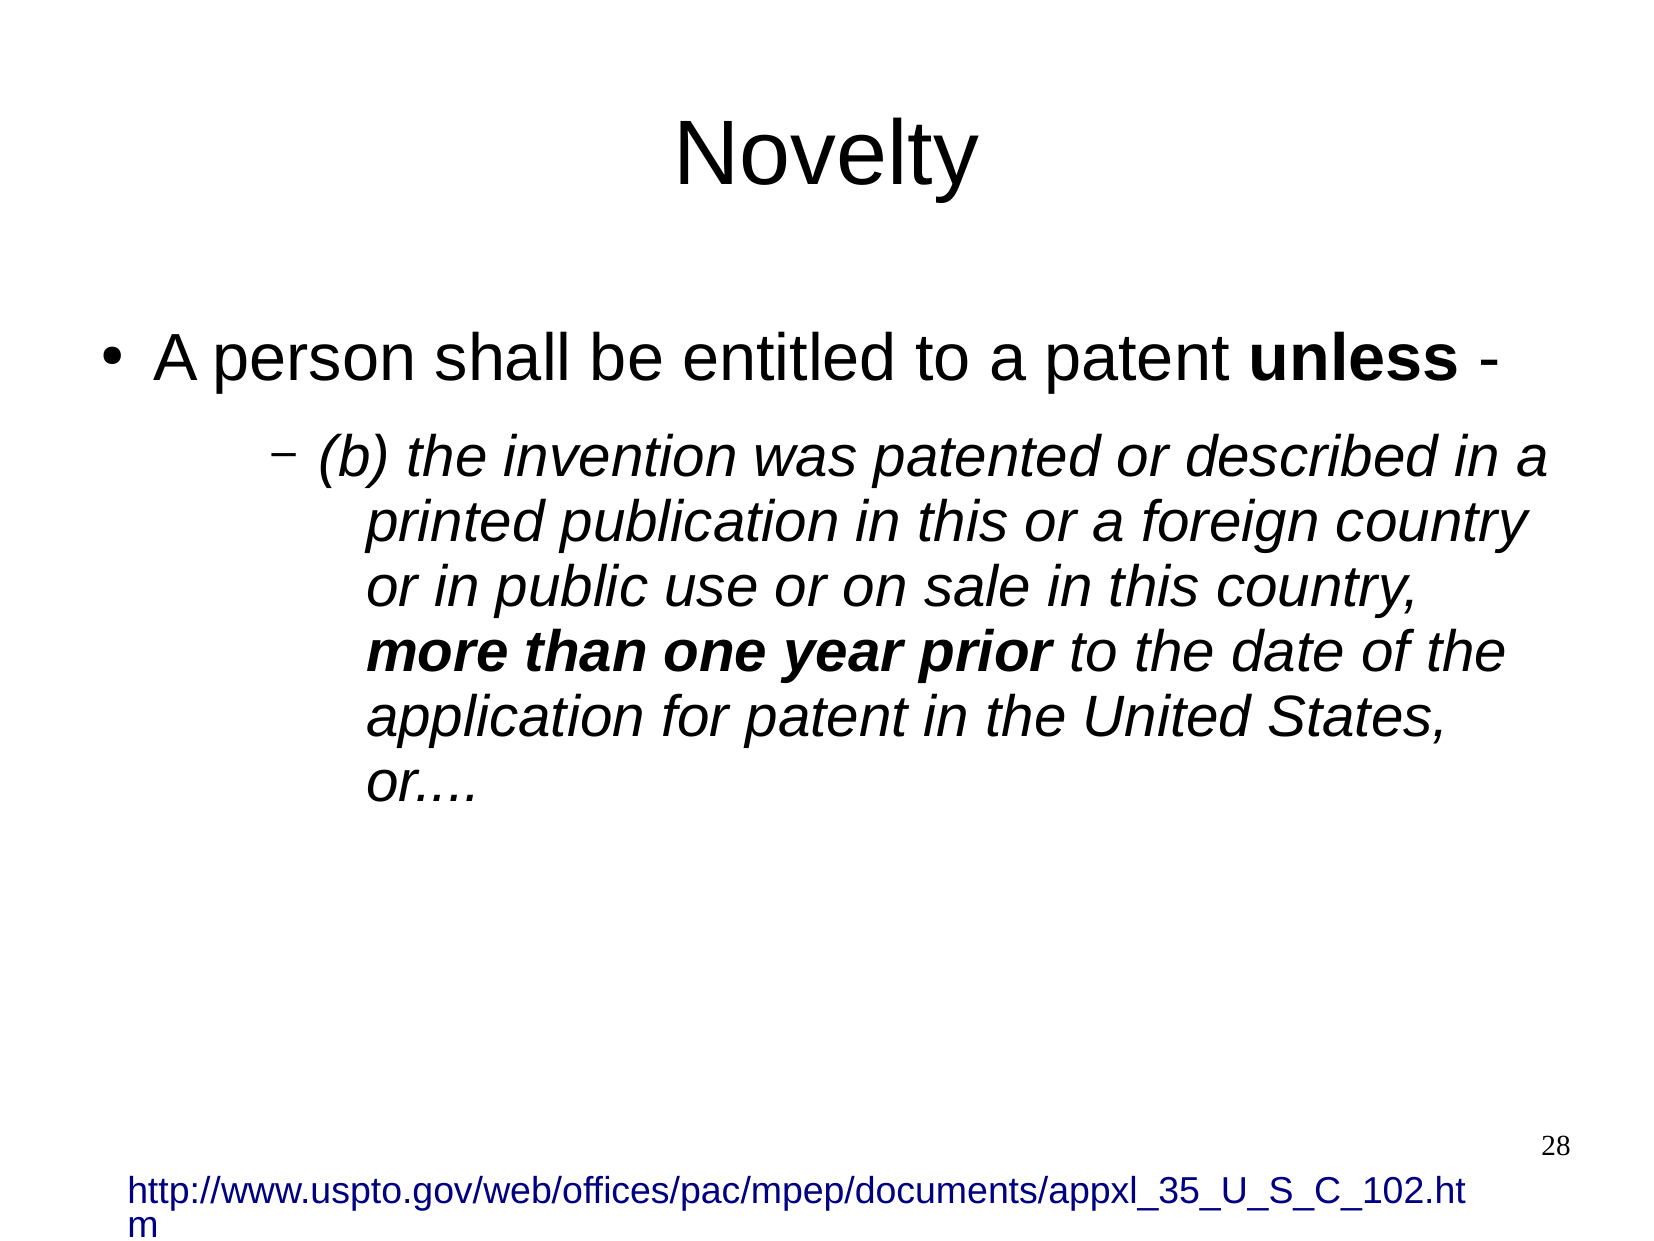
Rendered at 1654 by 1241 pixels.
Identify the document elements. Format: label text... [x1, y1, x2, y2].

text_box http://www.uspto.gov/web/offices/pac/mpep/documents/appxl_35_U_S_C_102.htm [112, 1162, 1510, 1241]
title Novelty [82, 56, 1571, 250]
list A person shall be entitled to a patent unless - (b) the invention was patented or described in a printed publication in this or a foreign country or in public use or on sale in this country, more than one year prior to the date of the application for patent in the United States, or.... [82, 319, 1571, 1124]
